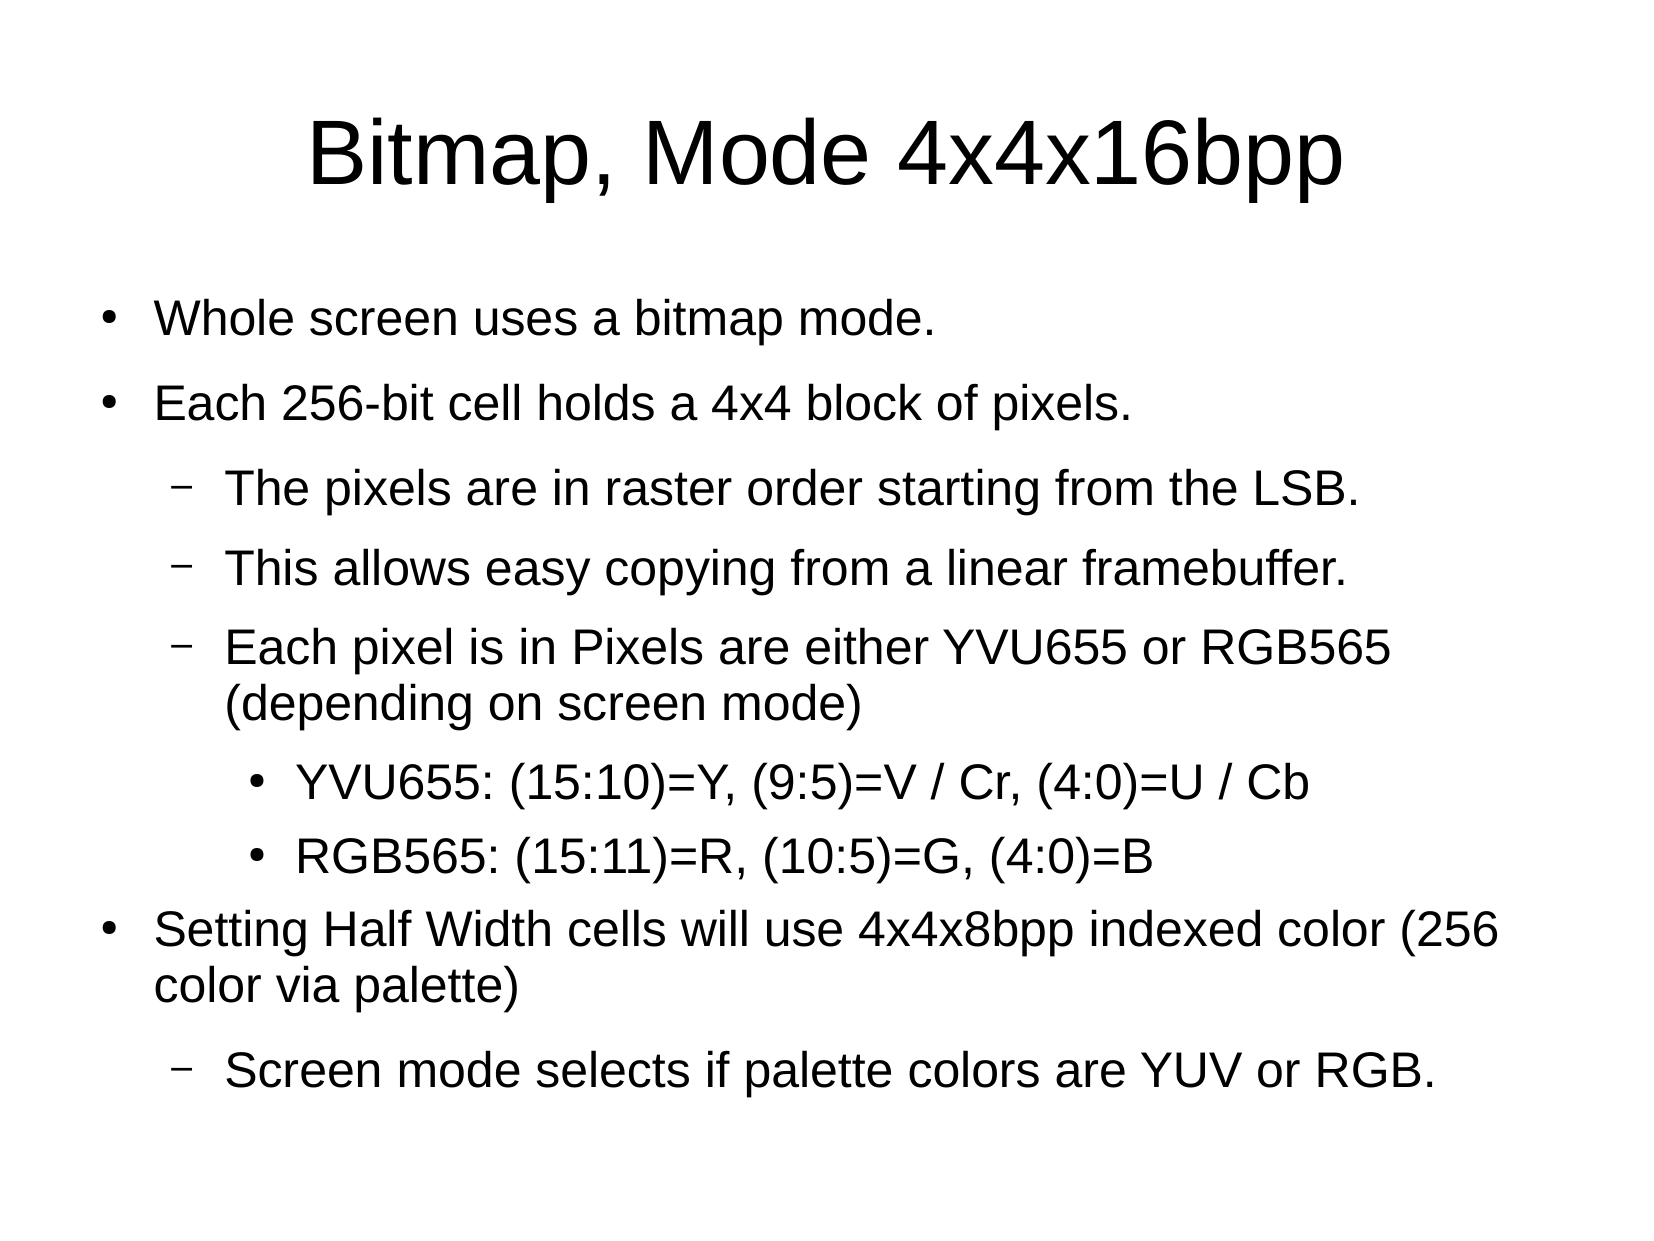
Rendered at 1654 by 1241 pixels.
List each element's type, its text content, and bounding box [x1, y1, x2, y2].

list Whole screen uses a bitmap mode. Each 256-bit cell holds a 4x4 block of pixels. The pixels are in raster order starting from the LSB. This allows easy copying from a linear framebuffer. Each pixel is in Pixels are either YVU655 or RGB565 (depending on screen mode) YVU655: (15:10)=Y, (9:5)=V / Cr, (4:0)=U / Cb RGB565: (15:11)=R, (10:5)=G, (4:0)=B Setting Half Width cells will use 4x4x8bpp indexed color (256 color via palette) Screen mode selects if palette colors are YUV or RGB. [82, 290, 1571, 1109]
title Bitmap, Mode 4x4x16bpp [82, 49, 1571, 257]
